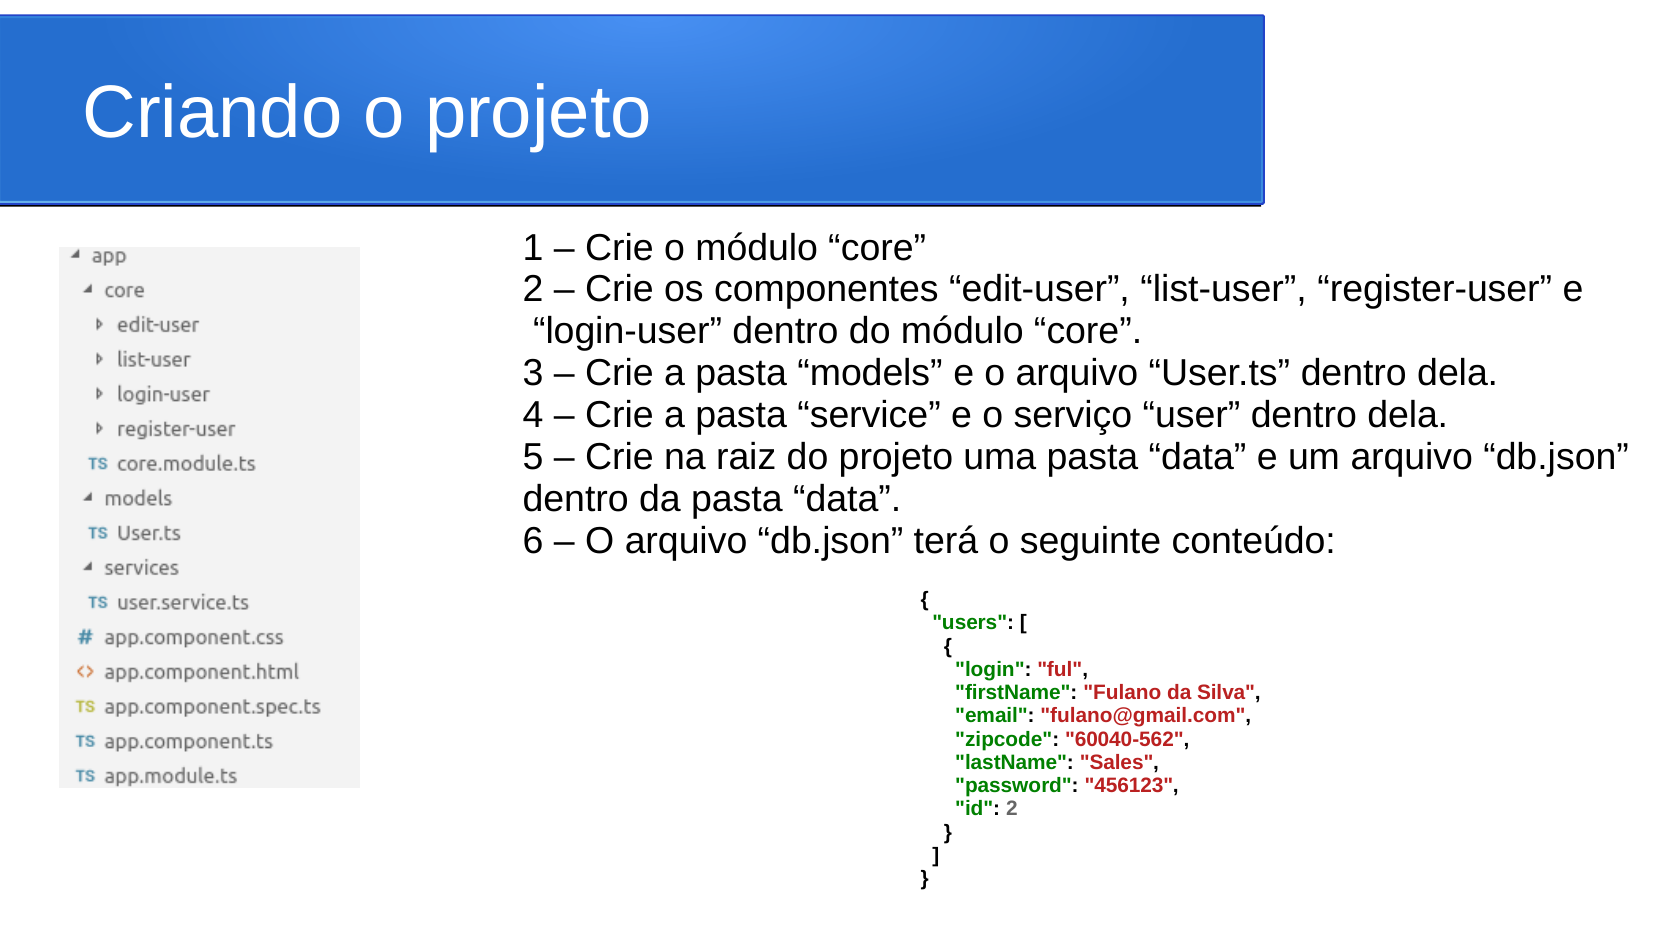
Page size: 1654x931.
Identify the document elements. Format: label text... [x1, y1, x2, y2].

text_box { "users": [ { "login": "ful", "firstName": "Fulano da Silva", "email": "fulano@gmail.com", "zipcode": "60040-562", "lastName": "Sales", "password": "456123", "id": 2 } ] } [905, 580, 1276, 898]
text_box 1 – Crie o módulo “core” 2 – Crie os componentes “edit-user”, “list-user”, “register-user” e “login-user” dentro do módulo “core”. 3 – Crie a pasta “models” e o arquivo “User.ts” dentro dela. 4 – Crie a pasta “service” e o serviço “user” dentro dela. 5 – Crie na raiz do projeto uma pasta “data” e um arquivo “db.json” dentro da pasta “data”. 6 – O arquivo “db.json” terá o seguinte conteúdo: [507, 218, 1645, 570]
title Criando o projeto [82, 35, 1235, 189]
picture [59, 247, 360, 788]
